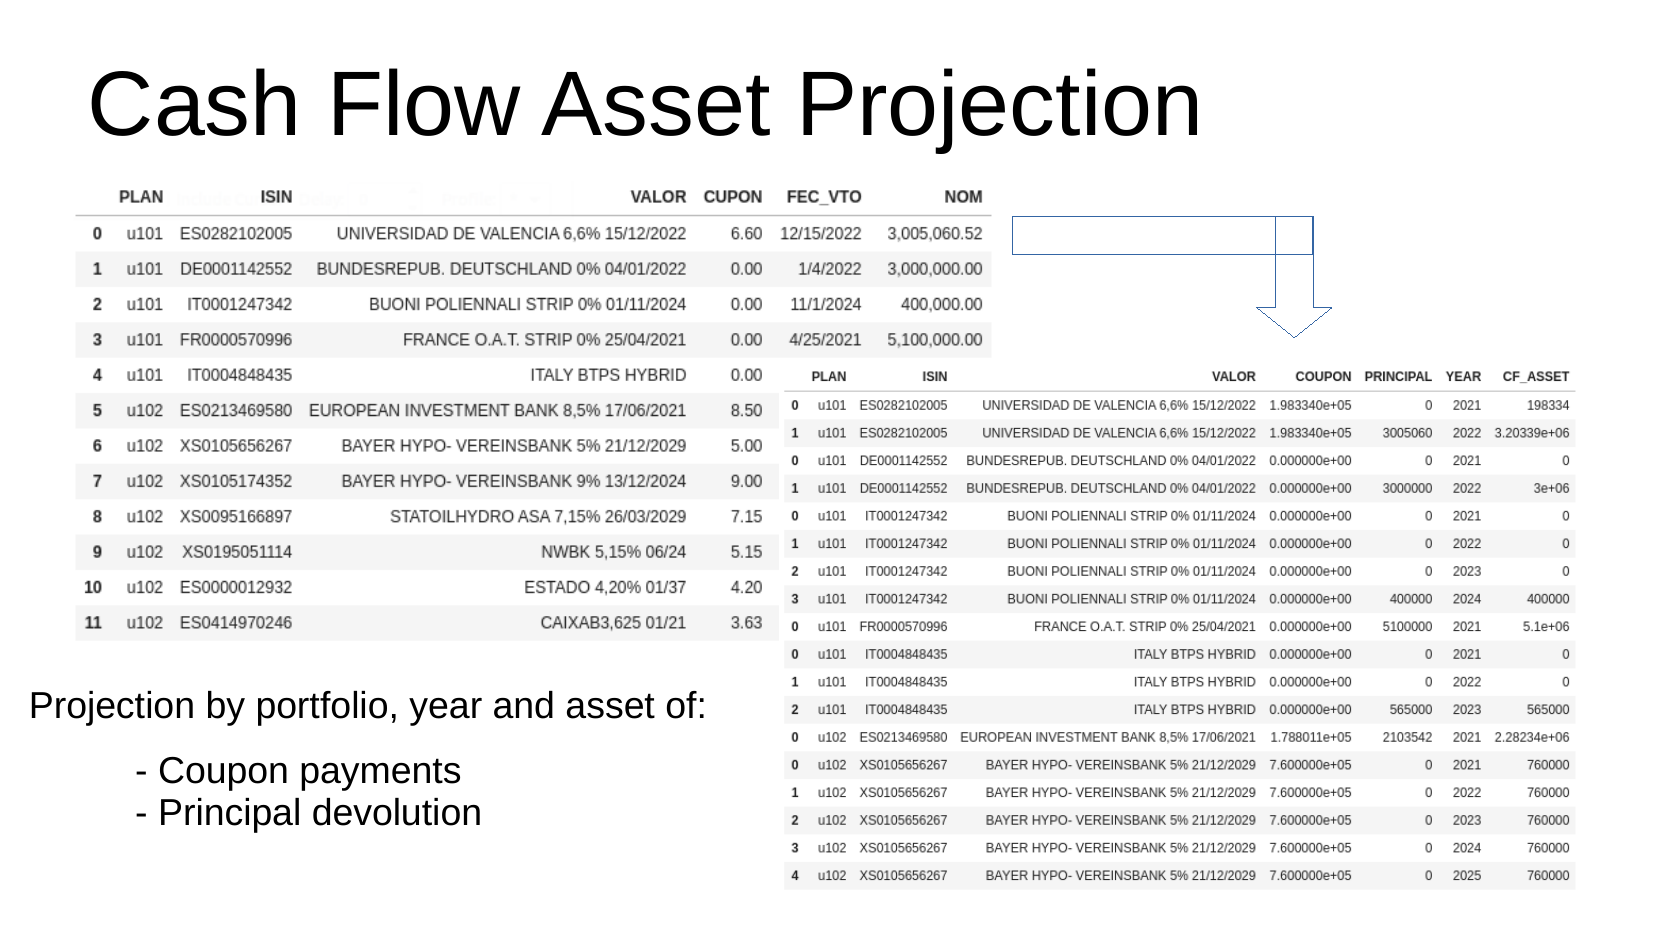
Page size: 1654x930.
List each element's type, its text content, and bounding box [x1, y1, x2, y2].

picture [73, 182, 1584, 895]
title Cash Flow Asset Projection [0, 26, 1378, 182]
text_box - Coupon payments - Principal devolution [120, 818, 608, 883]
text_box Projection by portfolio, year and asset of: [14, 676, 743, 818]
text_box [1012, 216, 1332, 338]
